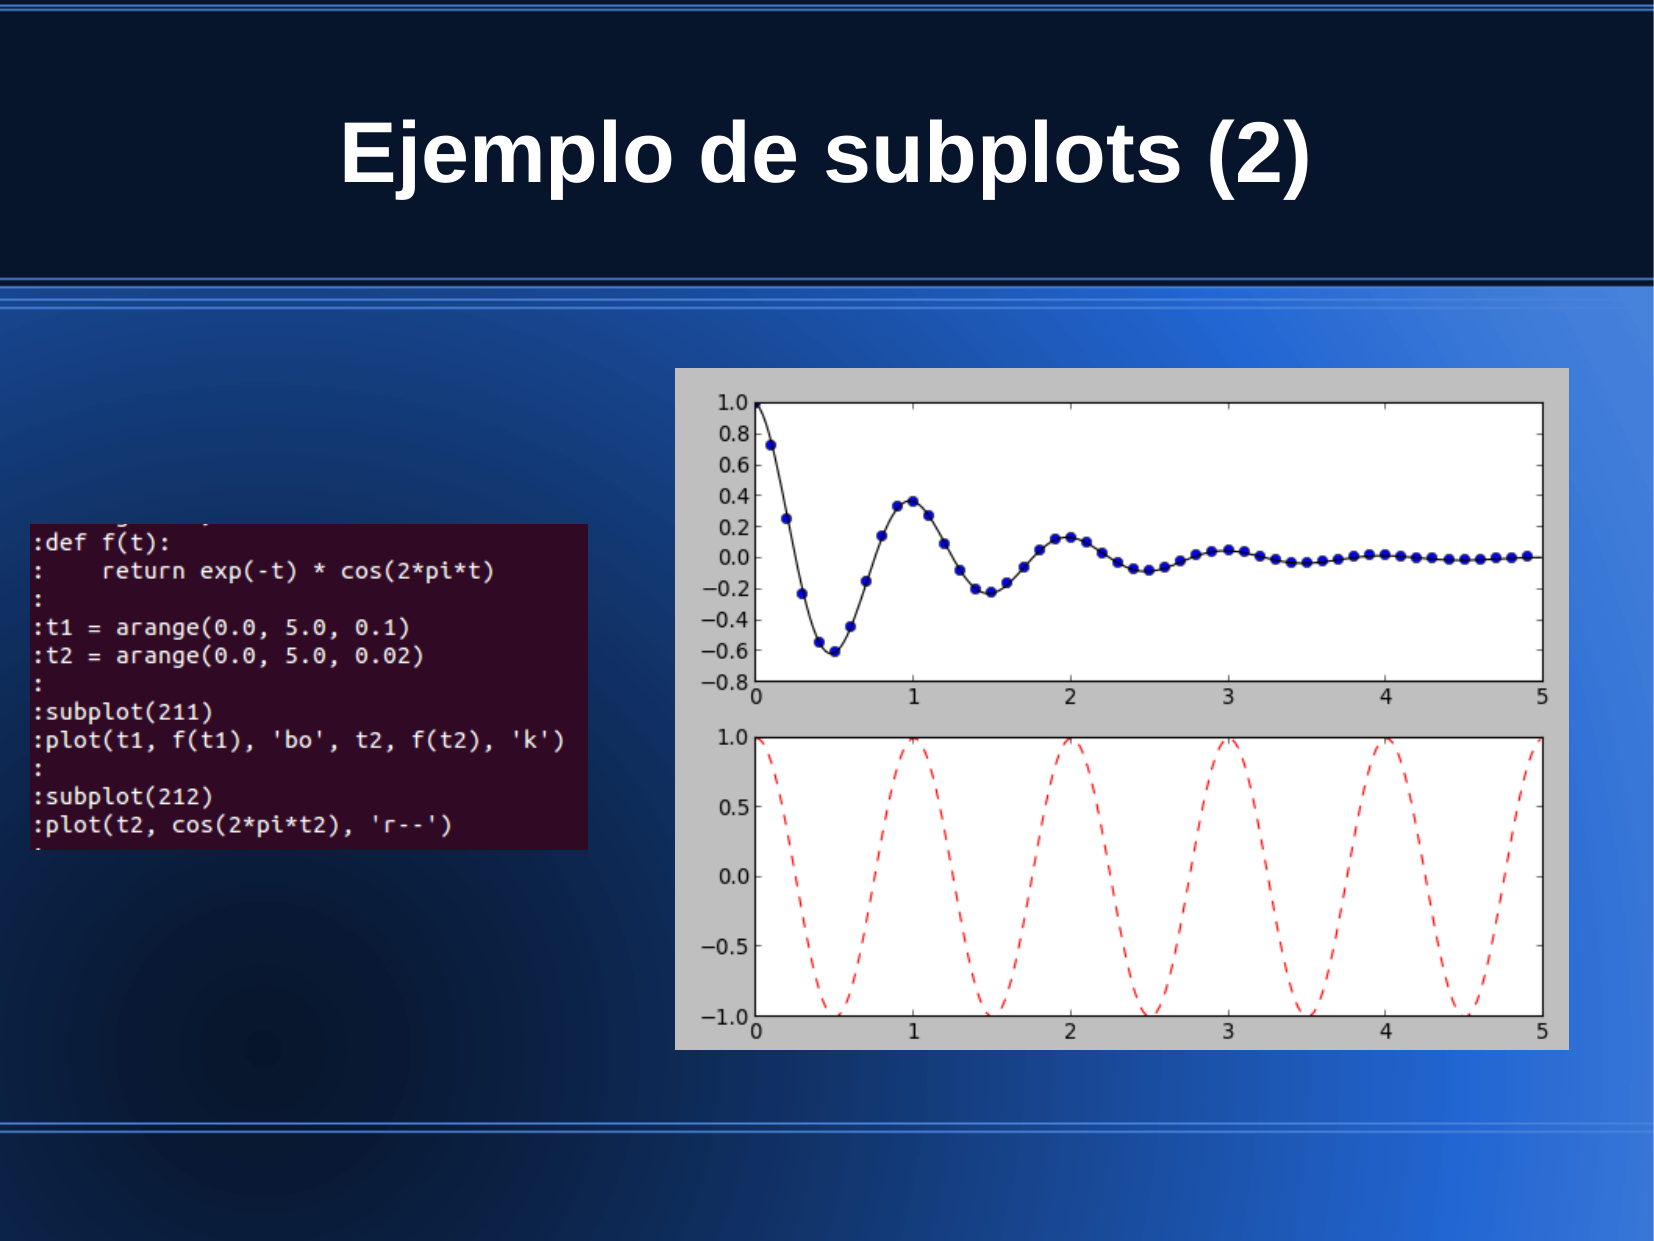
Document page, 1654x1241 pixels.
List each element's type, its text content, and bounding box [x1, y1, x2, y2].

title Ejemplo de subplots (2) [82, 49, 1571, 257]
picture [0, 0, 1654, 1241]
